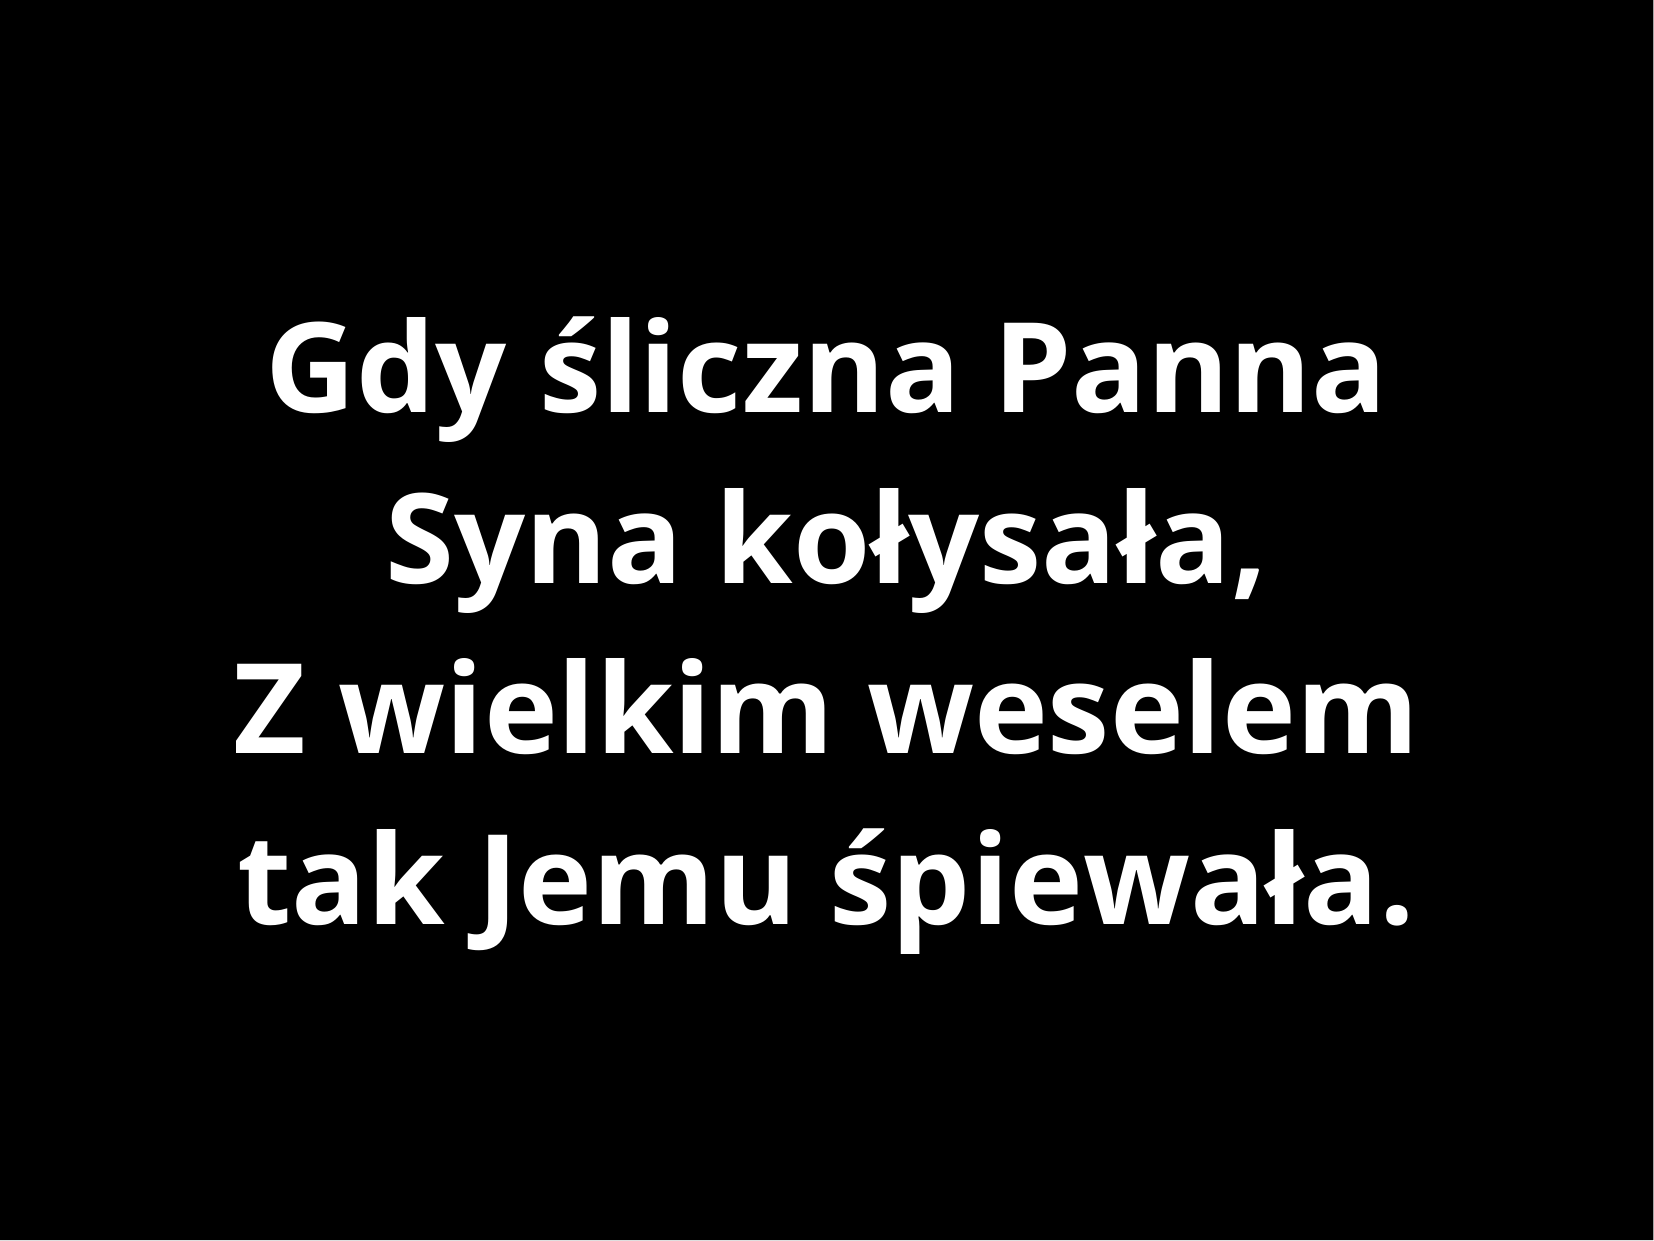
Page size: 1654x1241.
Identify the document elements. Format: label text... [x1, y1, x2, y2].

title Gdy śliczna Panna Syna kołysała, Z wielkim weselem tak Jemu śpiewała. [0, 0, 1654, 1241]
